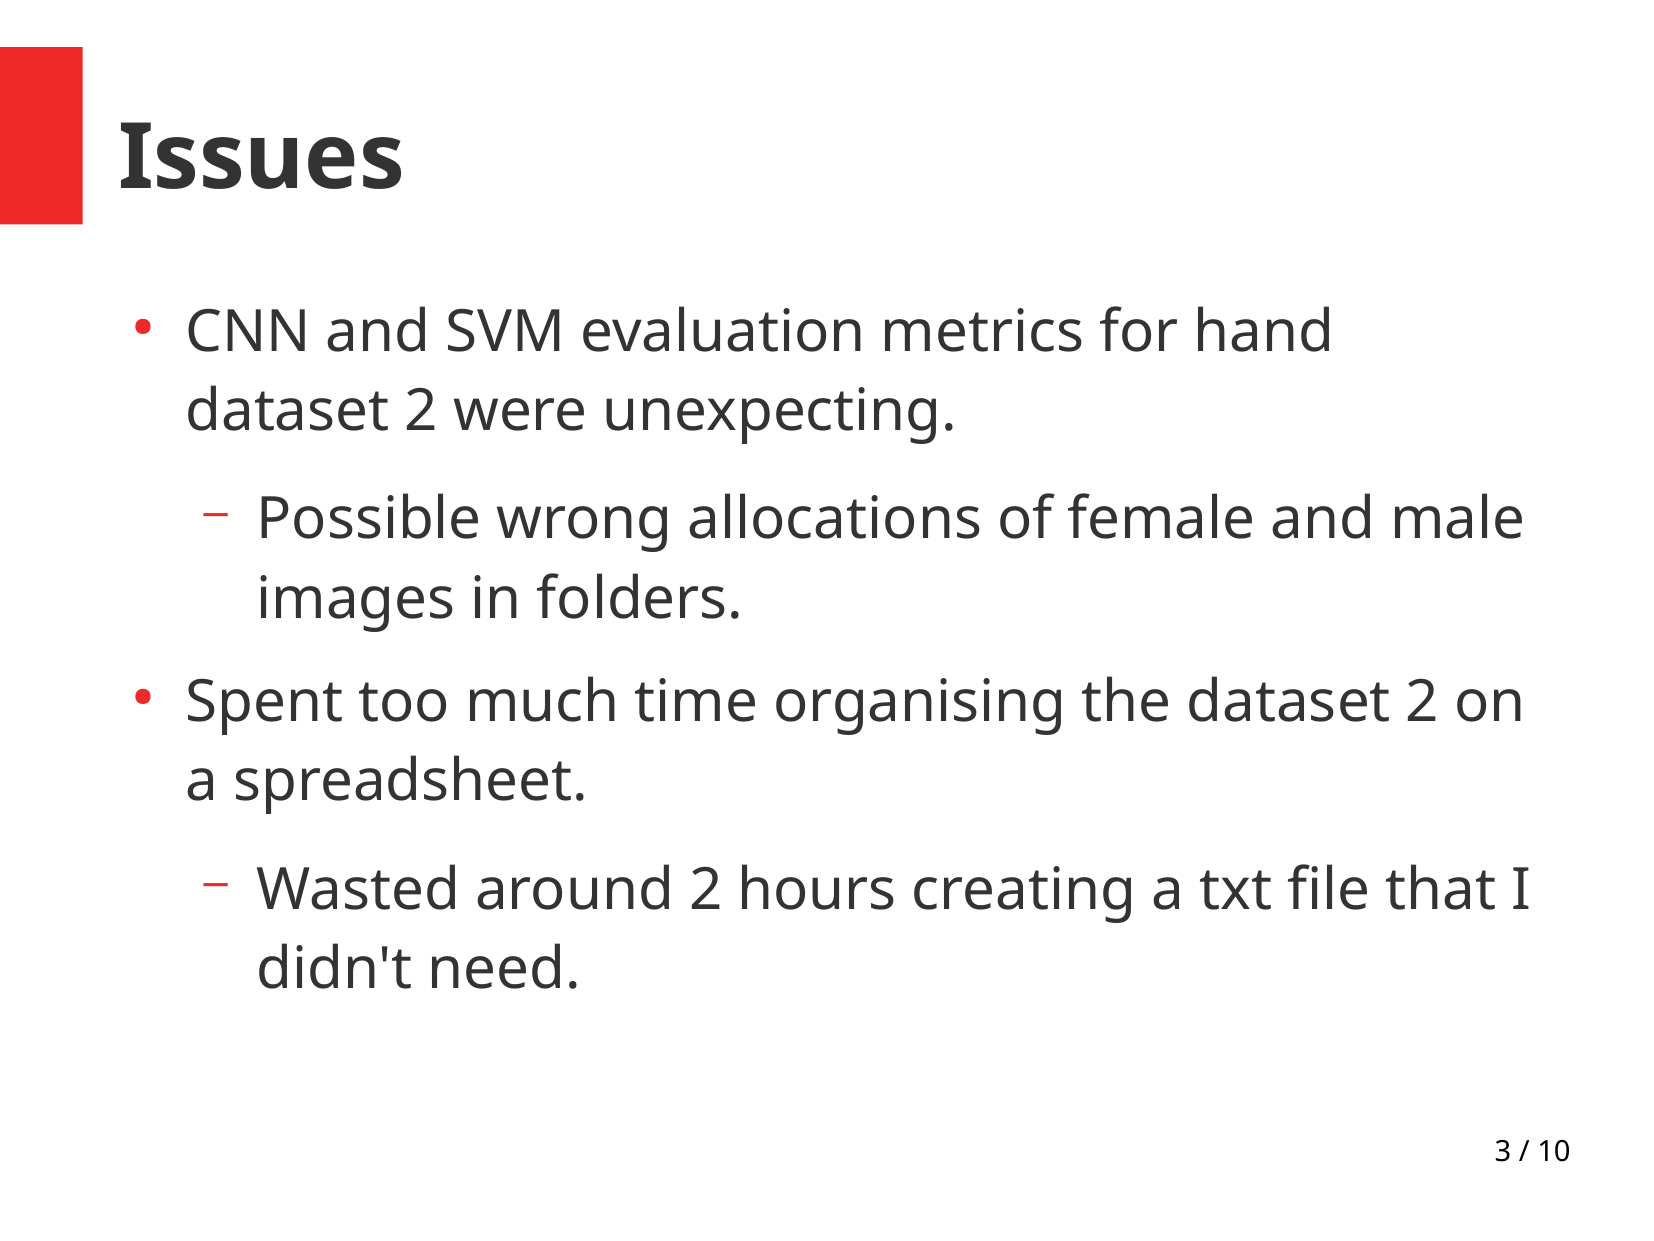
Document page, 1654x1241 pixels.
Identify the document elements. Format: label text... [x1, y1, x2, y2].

title Issues [118, 49, 1571, 257]
list CNN and SVM evaluation metrics for hand dataset 2 were unexpecting. Possible wrong allocations of female and male images in folders. Spent too much time organising the dataset 2 on a spreadsheet. Wasted around 2 hours creating a txt file that I didn't need. [114, 288, 1533, 1217]
